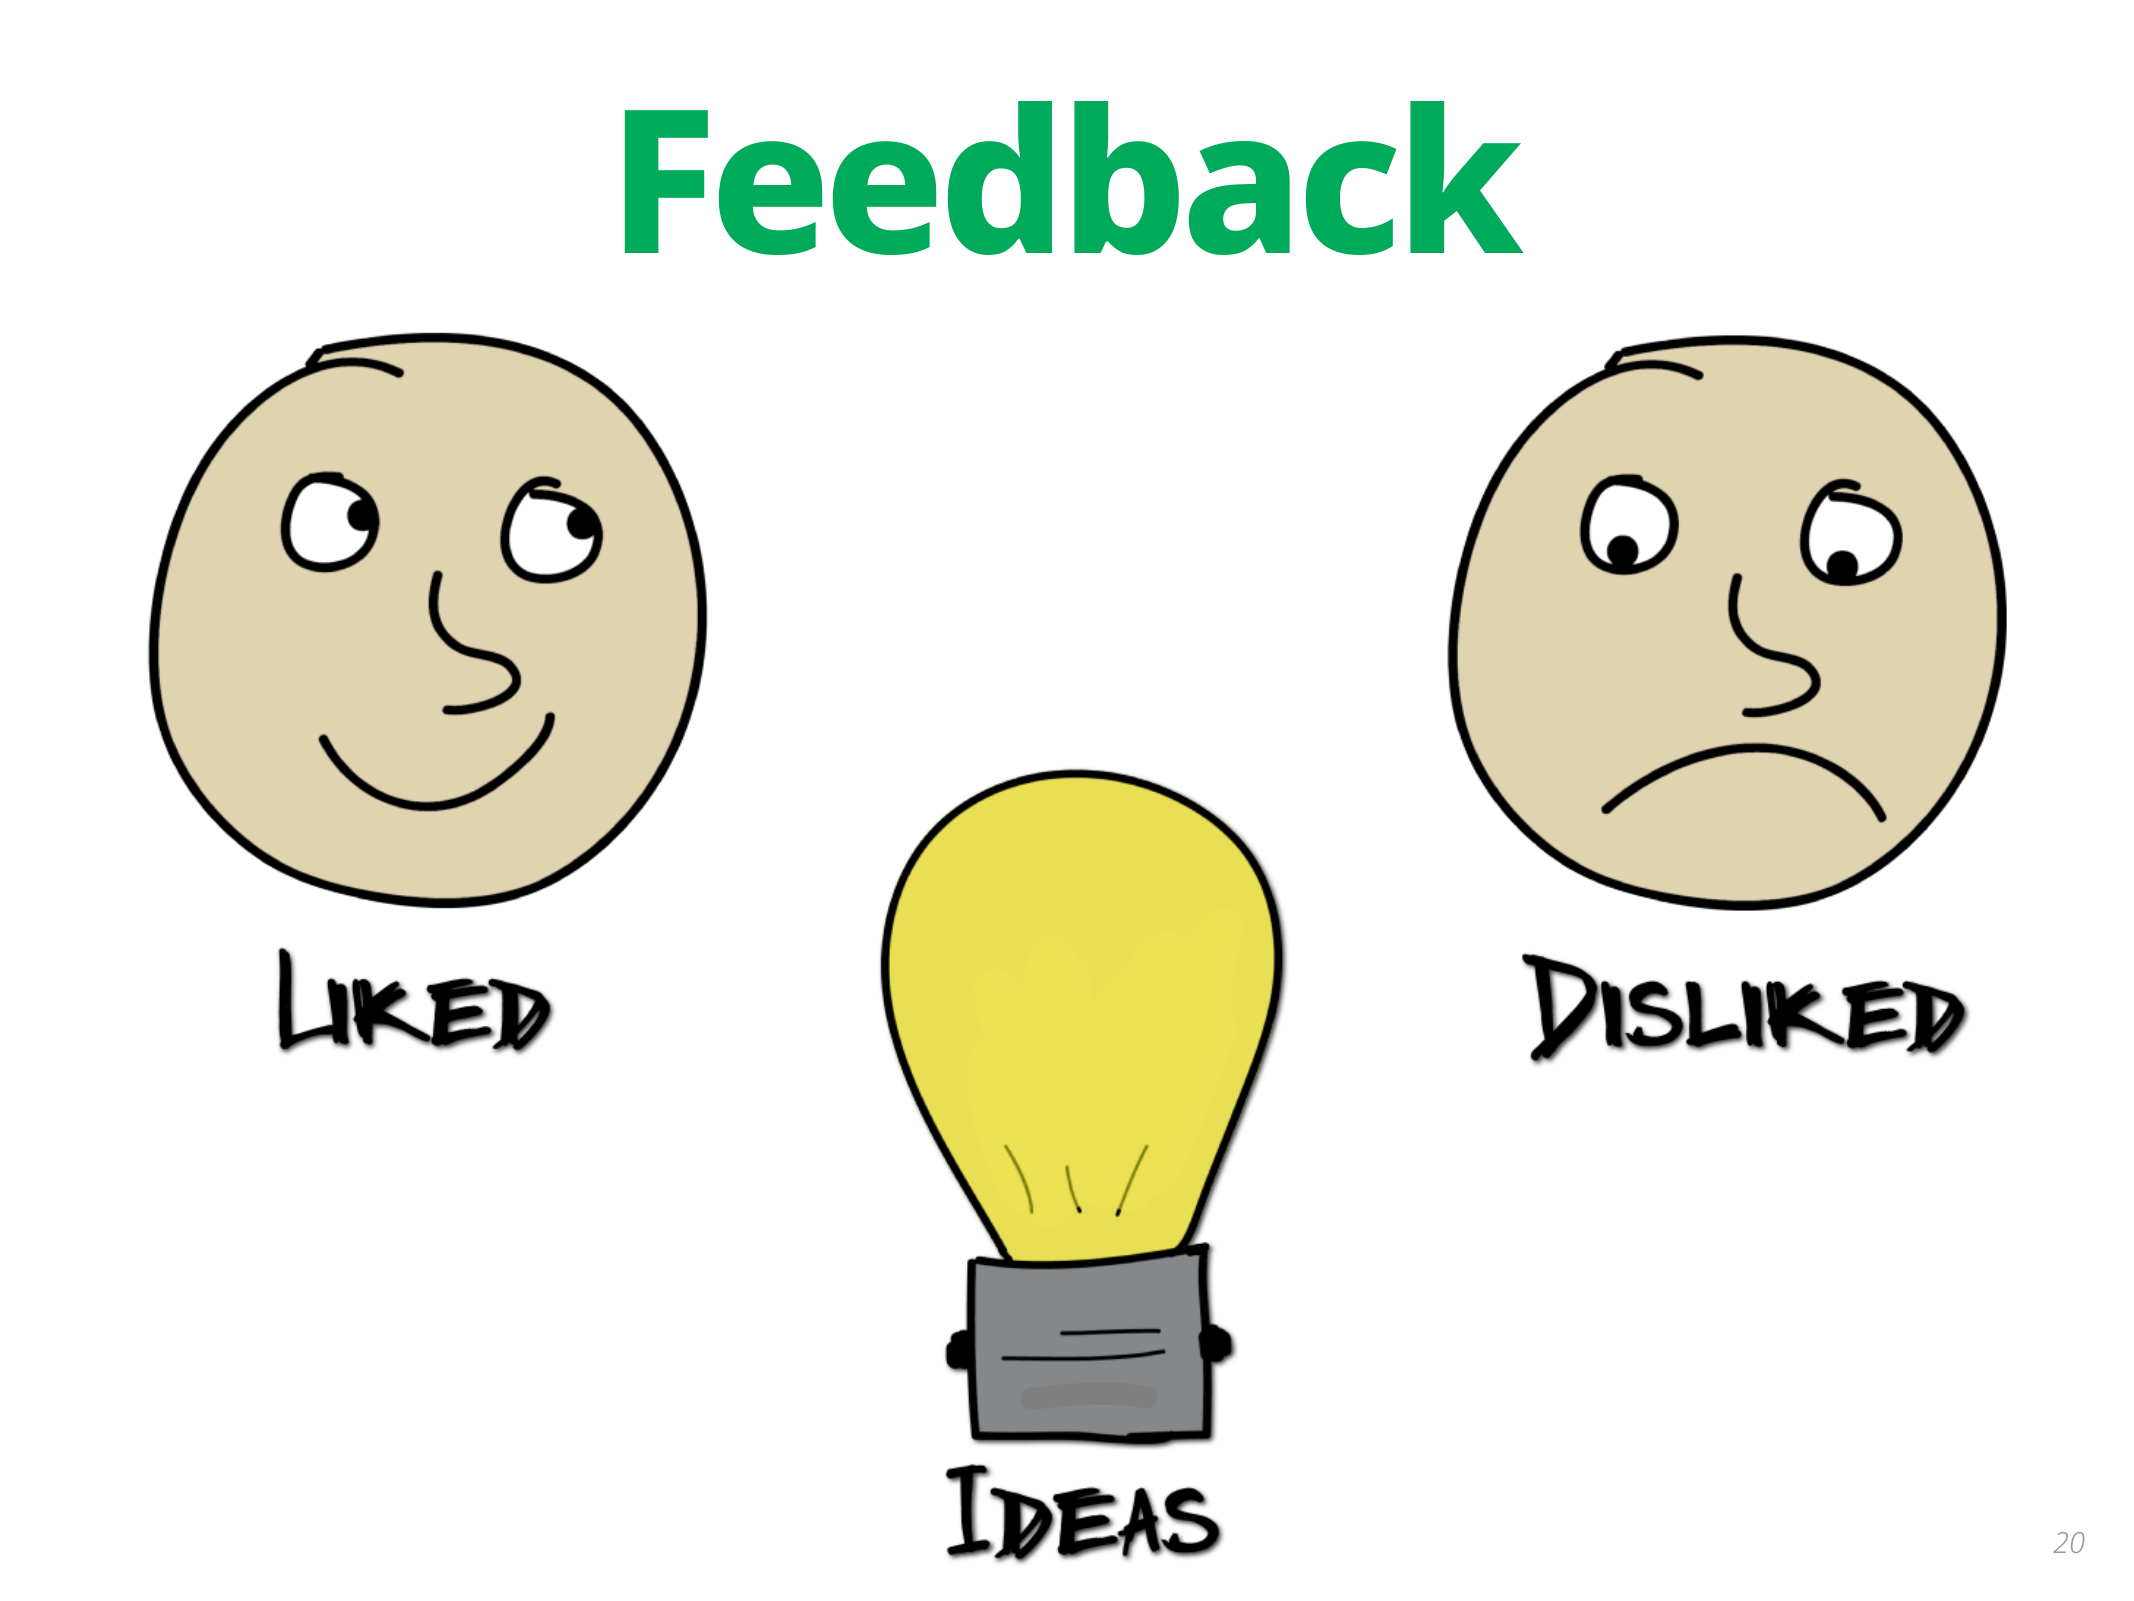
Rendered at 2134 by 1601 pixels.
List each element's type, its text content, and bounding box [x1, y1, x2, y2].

title Feedback [88, 71, 2045, 287]
picture [865, 300, 2124, 1571]
picture [21, 289, 815, 1099]
